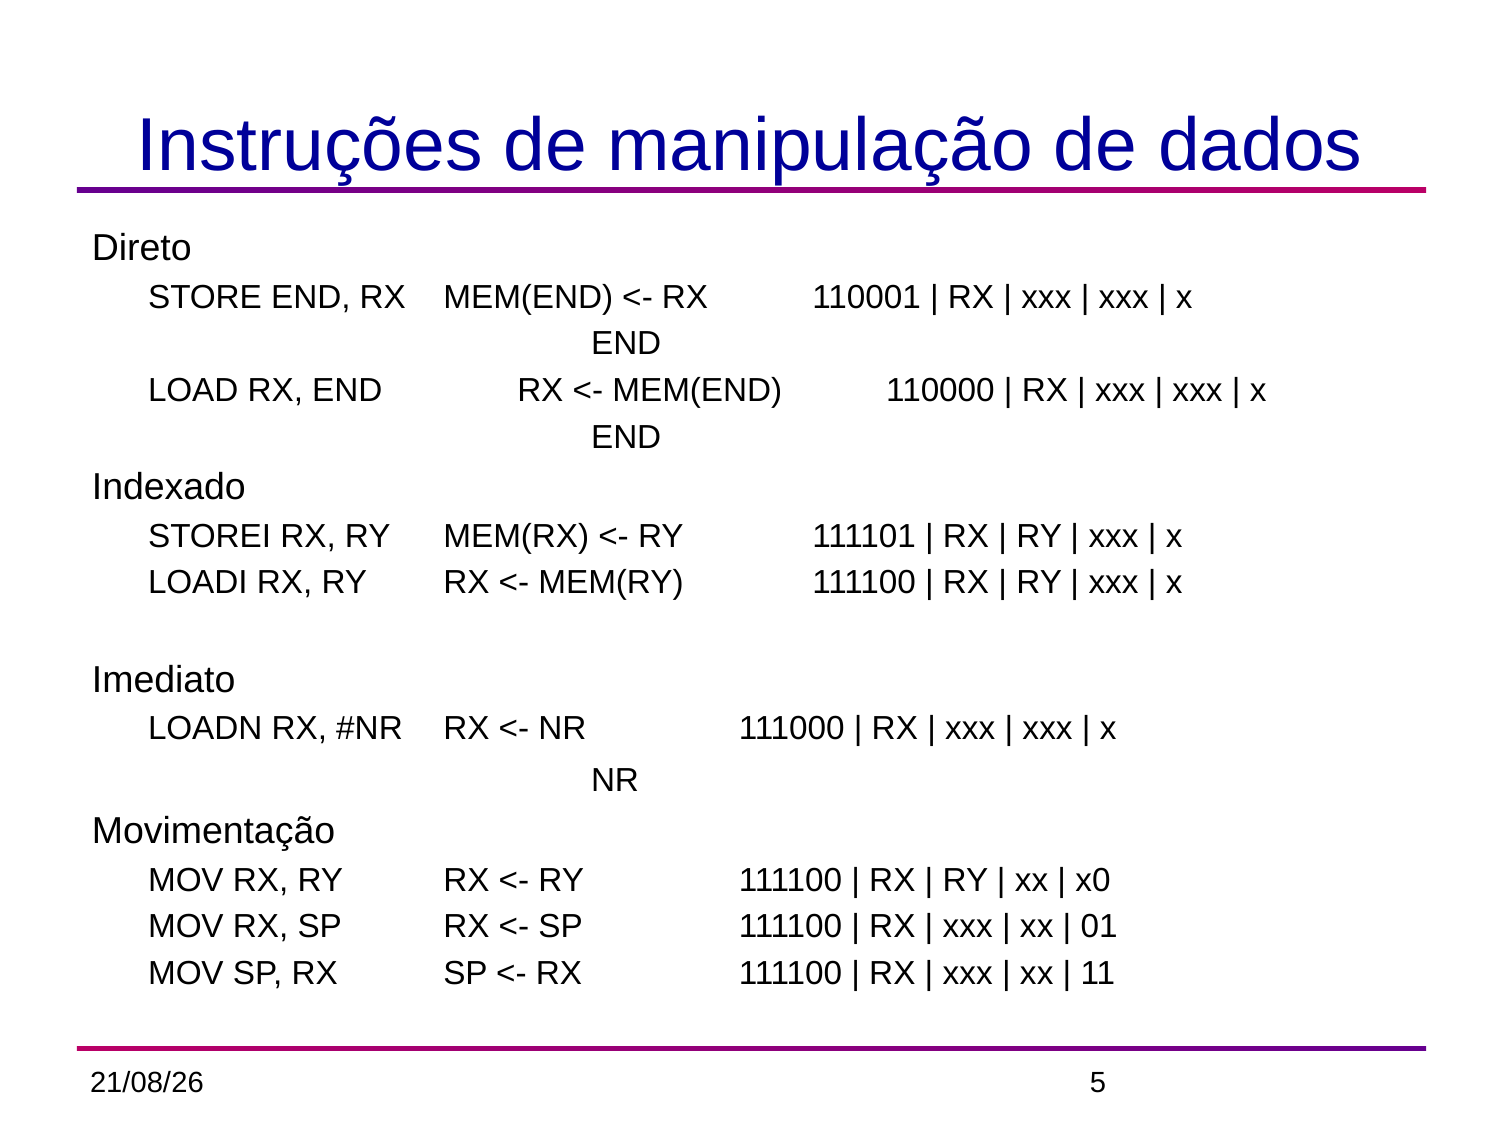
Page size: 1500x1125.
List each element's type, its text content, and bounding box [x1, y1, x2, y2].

title Instruções de manipulação de dados [76, 74, 1424, 193]
slide_number <number> [1074, 1055, 1425, 1125]
slide_number 18/06/15 [75, 1055, 425, 1125]
list Direto STORE END, RX MEM(END) <- RX 110001 | RX | xxx | xxx | x END LOAD RX, END RX <- MEM(END) 110000 | RX | xxx | xxx | x END Indexado STOREI RX, RY MEM(RX) <- RY 111101 | RX | RY | xxx | x LOADI RX, RY RX <- MEM(RY) 111100 | RX | RY | xxx | x Imediato LOADN RX, #NR RX <- NR 111000 | RX | xxx | xxx | x NR Movimentação MOV RX, RY RX <- RY 111100 | RX | RY | xx | x0 MOV RX, SP RX <- SP 111100 | RX | xxx | xx | 01 MOV SP, RX SP <- RX 111100 | RX | xxx | xx | 11 [76, 215, 1427, 1019]
